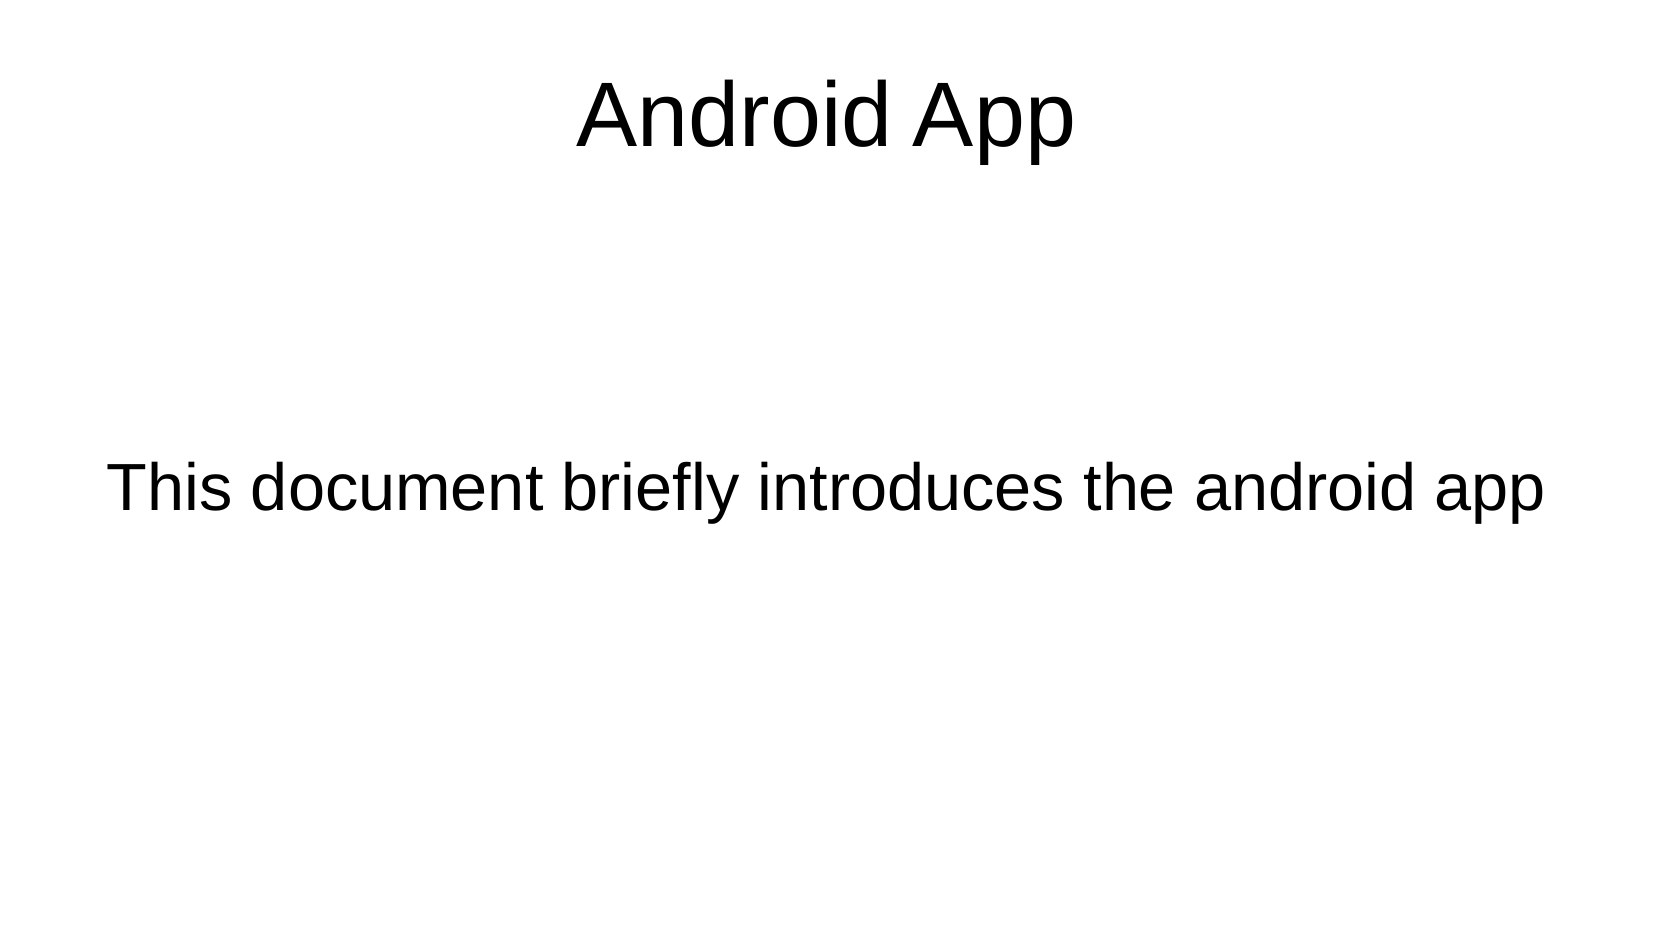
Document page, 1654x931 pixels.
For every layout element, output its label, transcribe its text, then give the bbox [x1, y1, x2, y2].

subtitle This document briefly introduces the android app [82, 217, 1571, 758]
title Android App [82, 37, 1571, 193]
